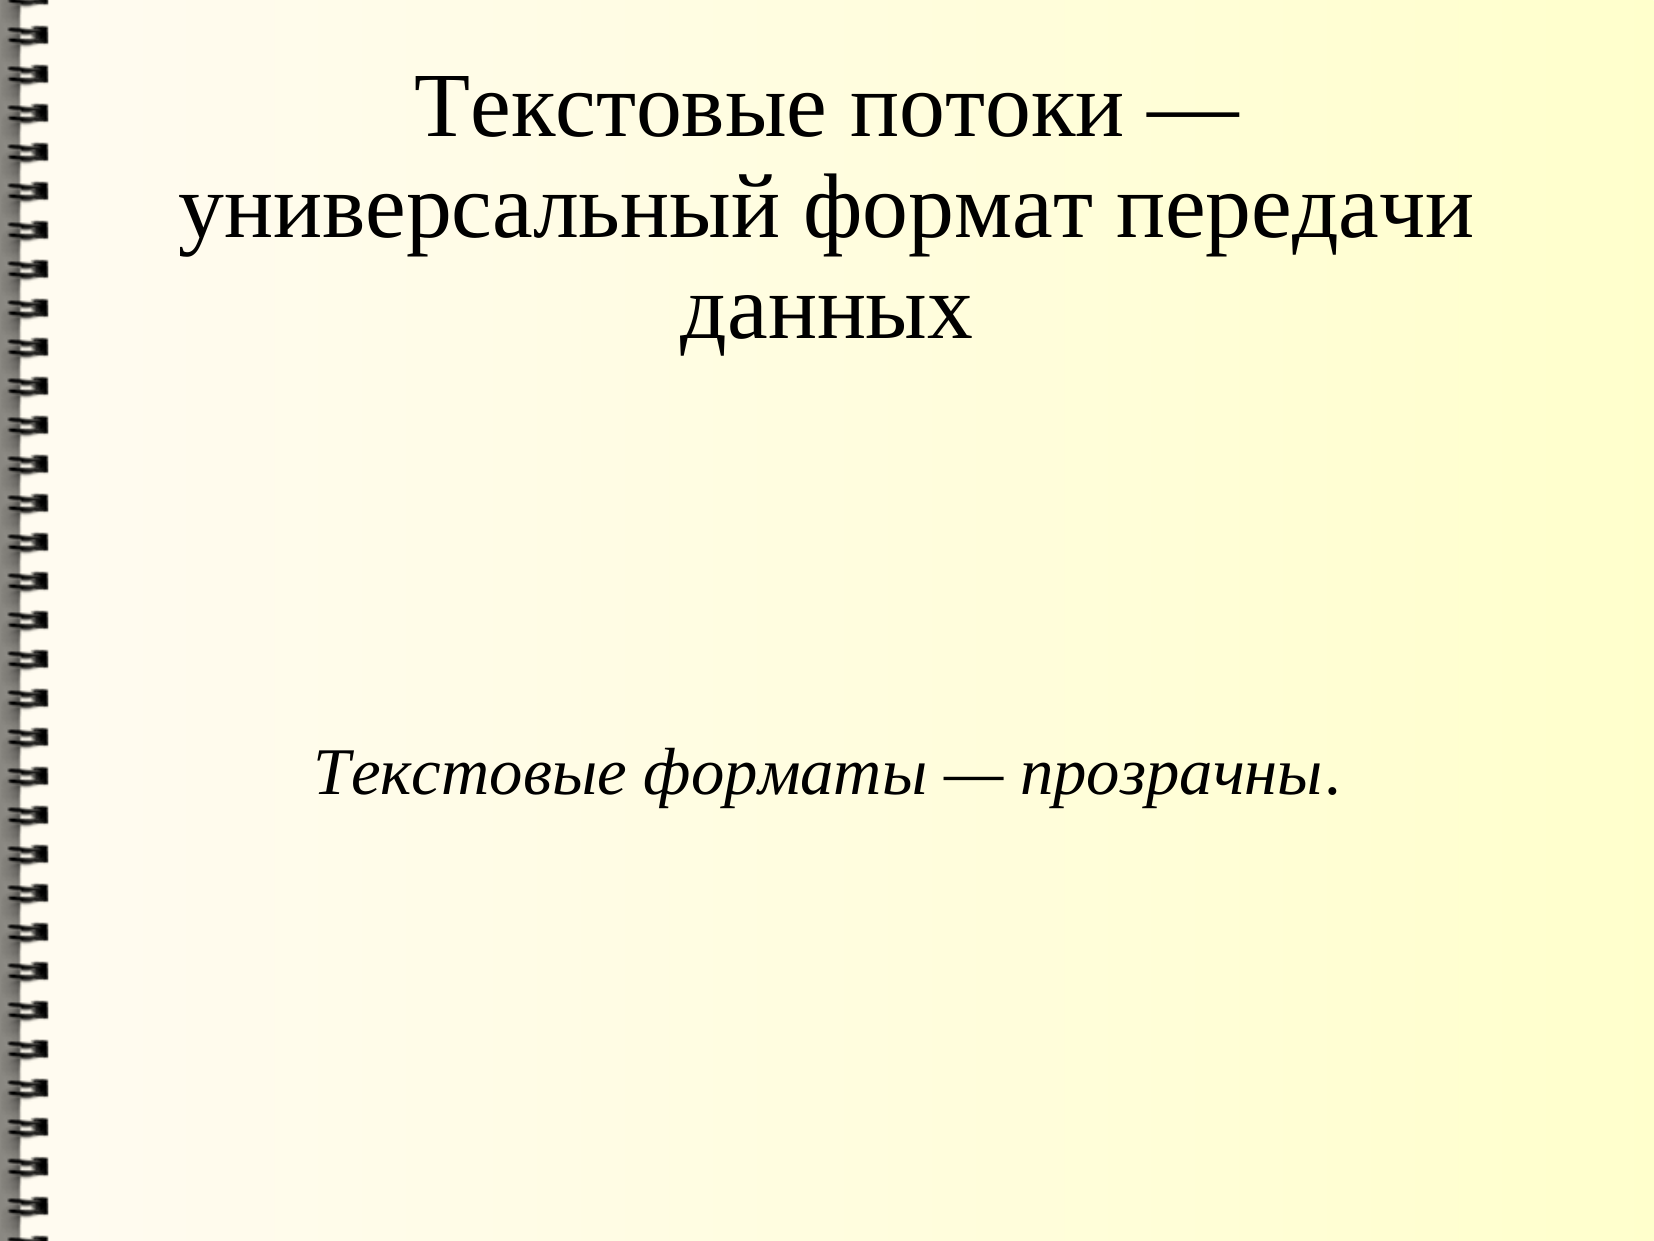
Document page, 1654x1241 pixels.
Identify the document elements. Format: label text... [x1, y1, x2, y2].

title Текстовые потоки — универсальный формат передачи данных [121, 54, 1534, 344]
subtitle Текстовые форматы — прозрачны. [121, 344, 1534, 1200]
picture [0, 0, 1654, 1241]
